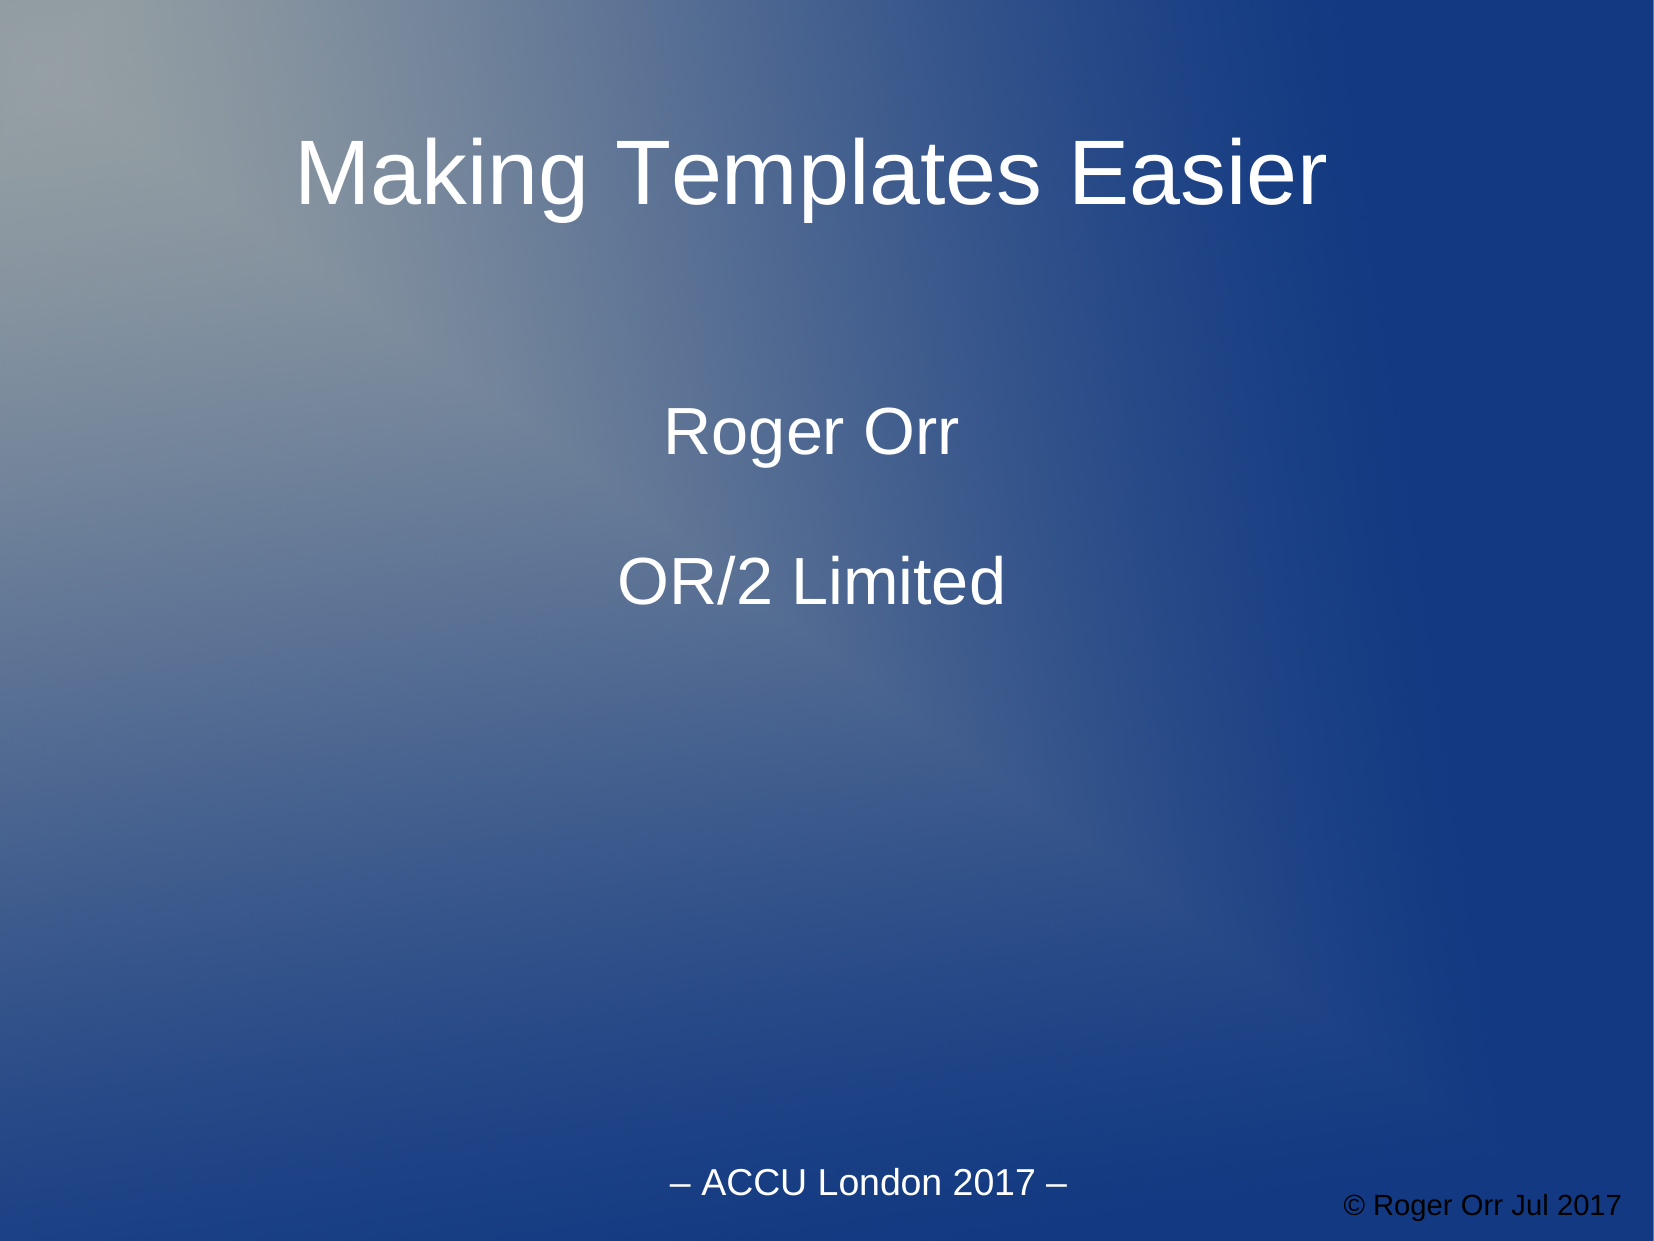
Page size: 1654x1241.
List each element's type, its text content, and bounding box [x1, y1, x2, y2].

text_box – ACCU London 2017 – [655, 1153, 1080, 1211]
title Making Templates Easier [88, 88, 1536, 257]
subtitle Roger Orr OR/2 Limited [88, 290, 1536, 1123]
text_box © Roger Orr Jul 2017 [1328, 1181, 1654, 1232]
picture [0, 0, 1654, 1241]
